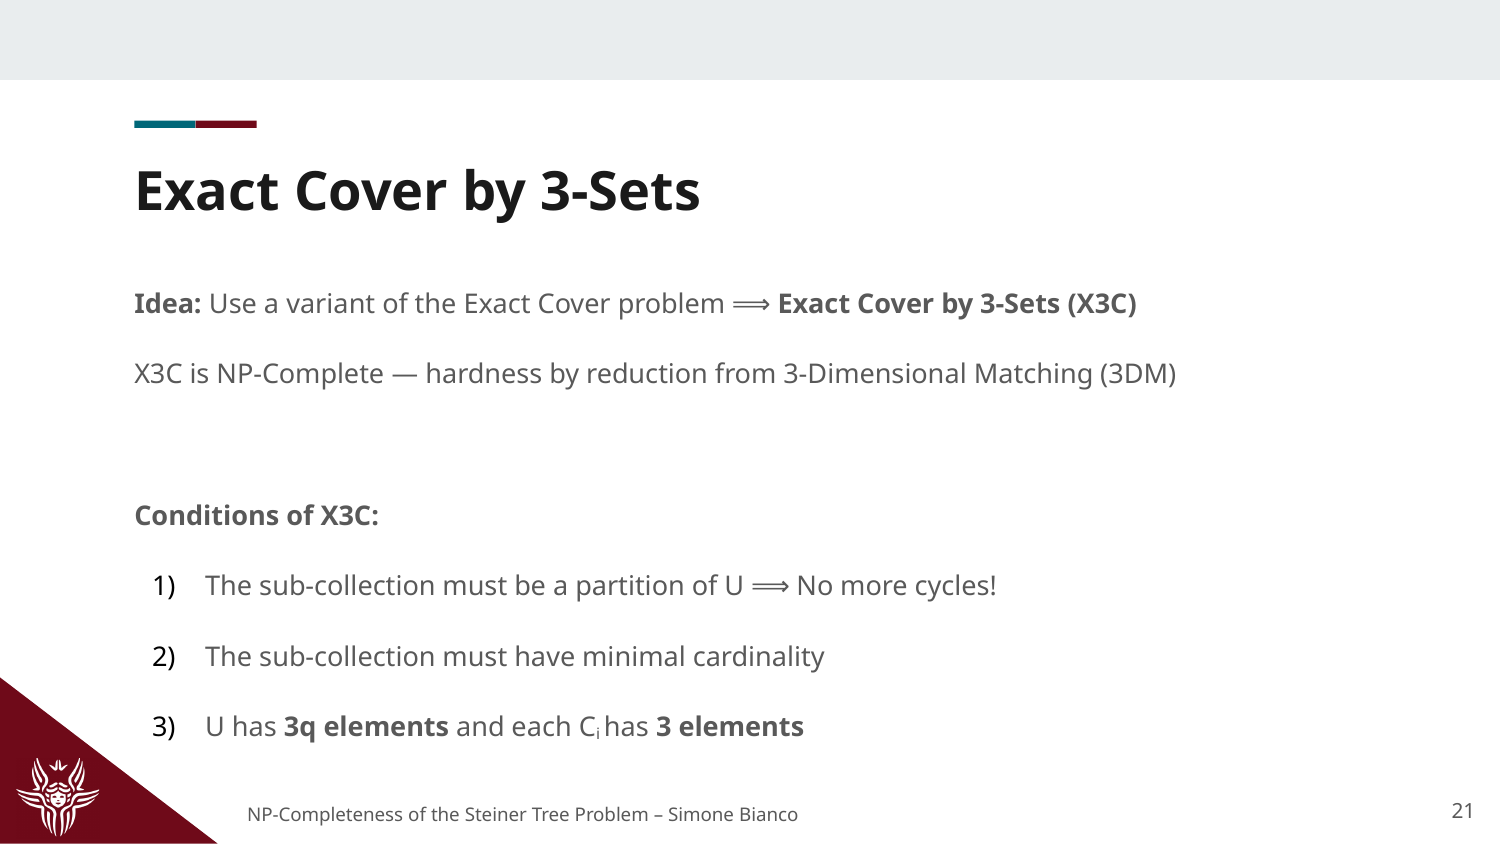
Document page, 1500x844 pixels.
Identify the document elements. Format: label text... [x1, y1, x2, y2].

subtitle NP-Completeness of the Steiner Tree Problem – Simone Bianco [232, 783, 1193, 839]
list Idea: Use a variant of the Exact Cover problem ⟹ Exact Cover by 3-Sets (X3C) X3C is NP-Complete — hardness by reduction from 3-Dimensional Matching (3DM) Conditions of X3C: The sub-collection must be a partition of U ⟹ No more cycles! The sub-collection must have minimal cardinality U has 3q elements and each Ci has 3 elements [119, 266, 1418, 637]
slide_number <number> [1400, 779, 1491, 844]
picture [16, 758, 100, 839]
title Exact Cover by 3-Sets [119, 141, 1381, 230]
